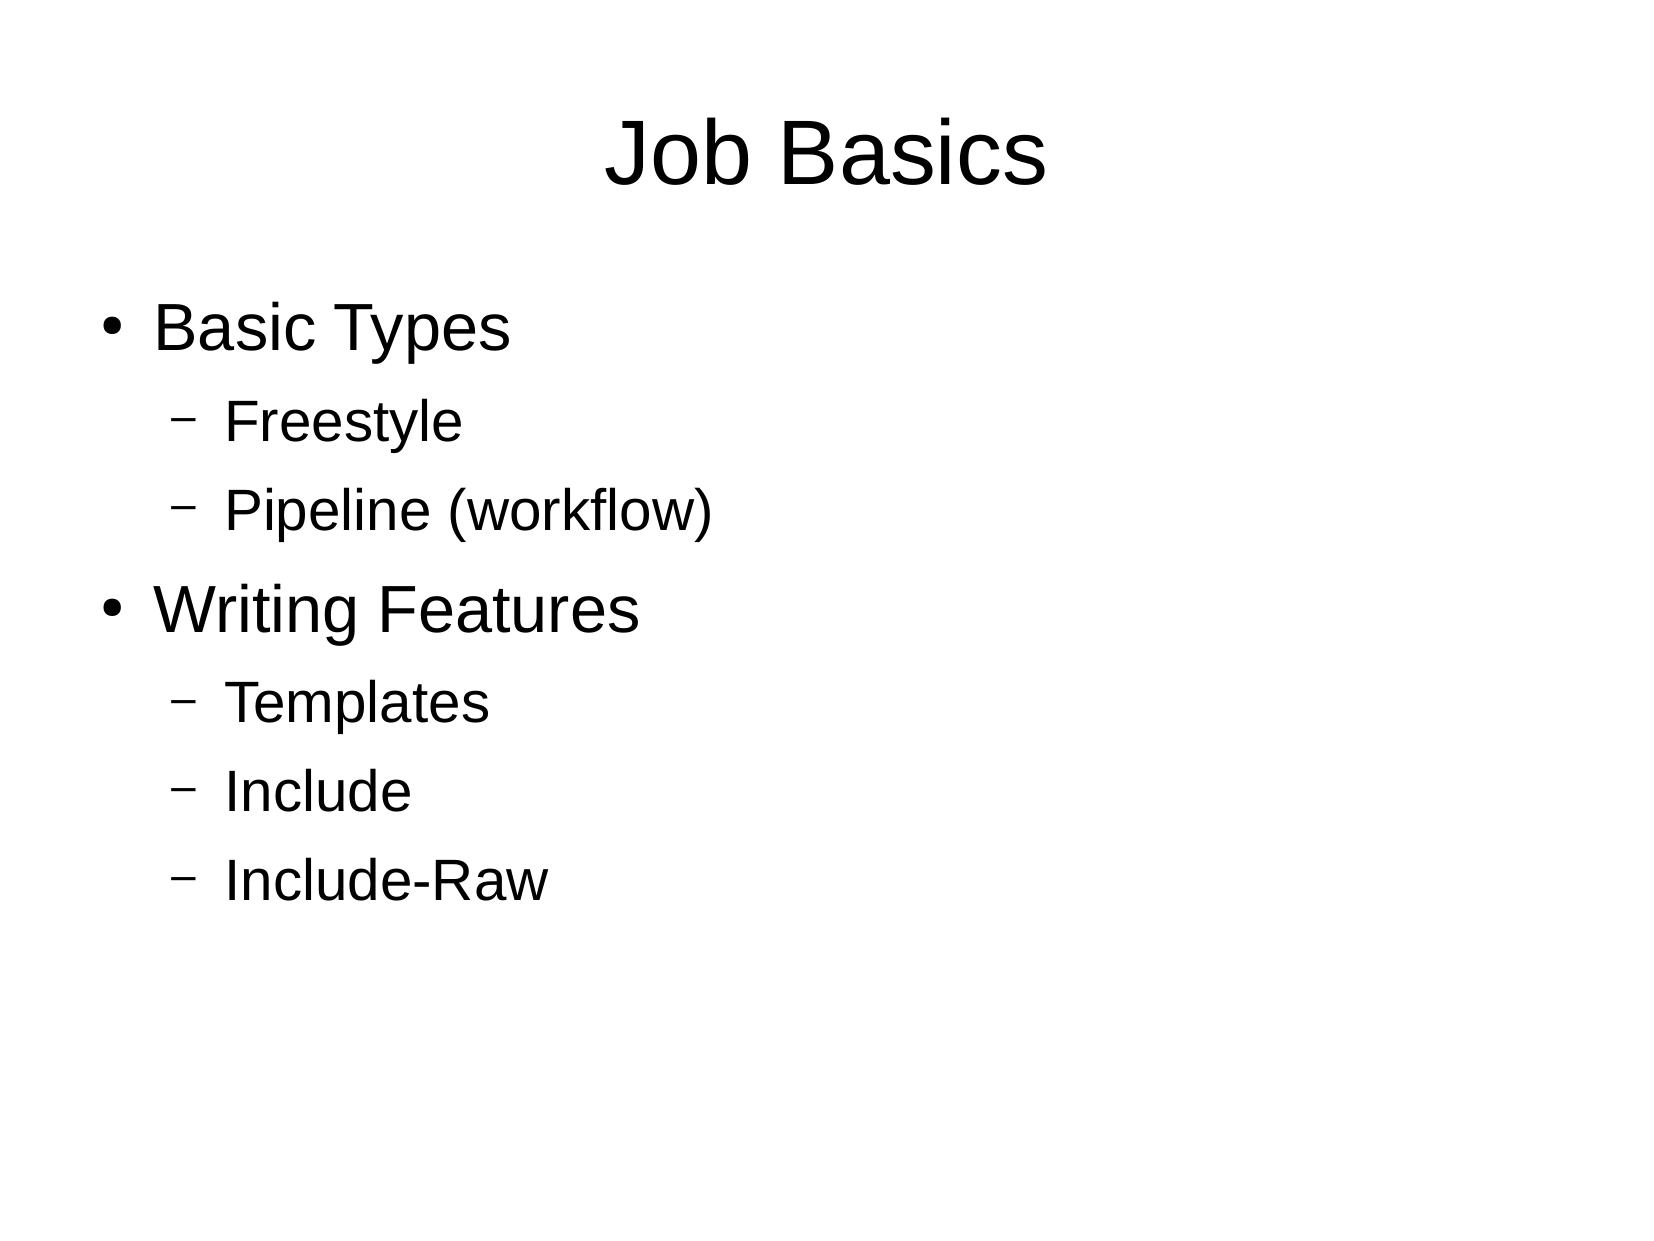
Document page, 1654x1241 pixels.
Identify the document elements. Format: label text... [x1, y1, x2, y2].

list Basic Types Freestyle Pipeline (workflow) Writing Features Templates Include Include-Raw [82, 290, 1571, 1010]
title Job Basics [82, 49, 1571, 257]
